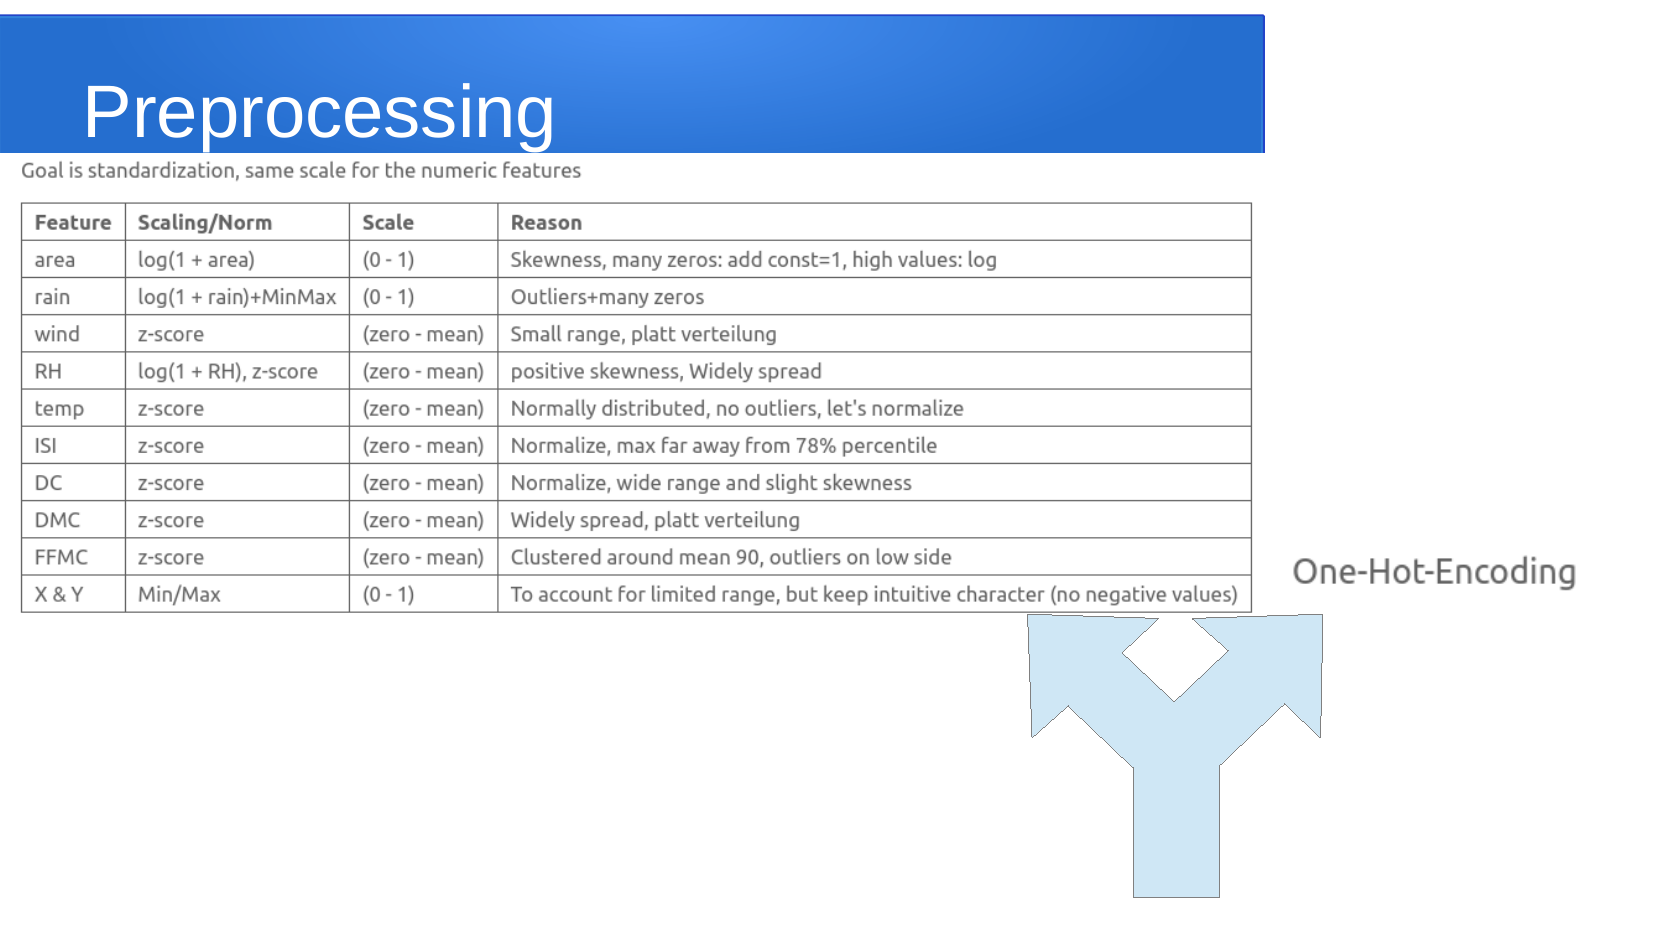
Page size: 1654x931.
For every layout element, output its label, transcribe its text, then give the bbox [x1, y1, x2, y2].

text_box [1027, 614, 1323, 898]
title Preprocessing [82, 35, 1235, 153]
picture [0, 153, 1615, 634]
